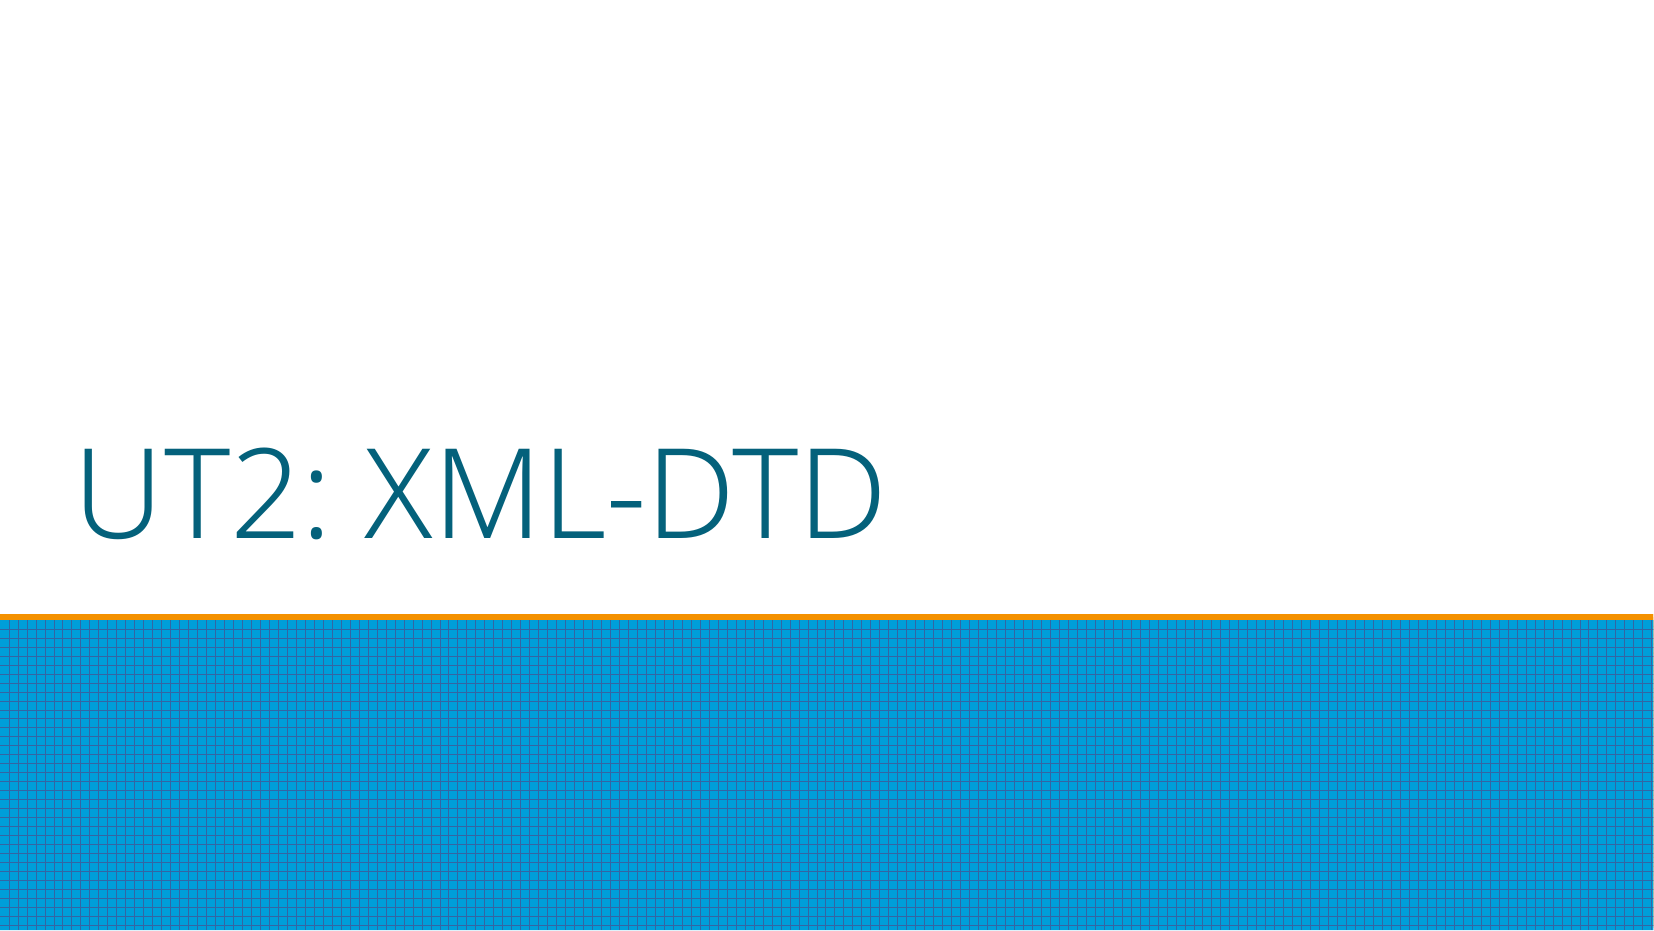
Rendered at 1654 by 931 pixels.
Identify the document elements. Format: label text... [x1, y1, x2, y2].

title UT2: XML-DTD [73, 44, 1551, 576]
